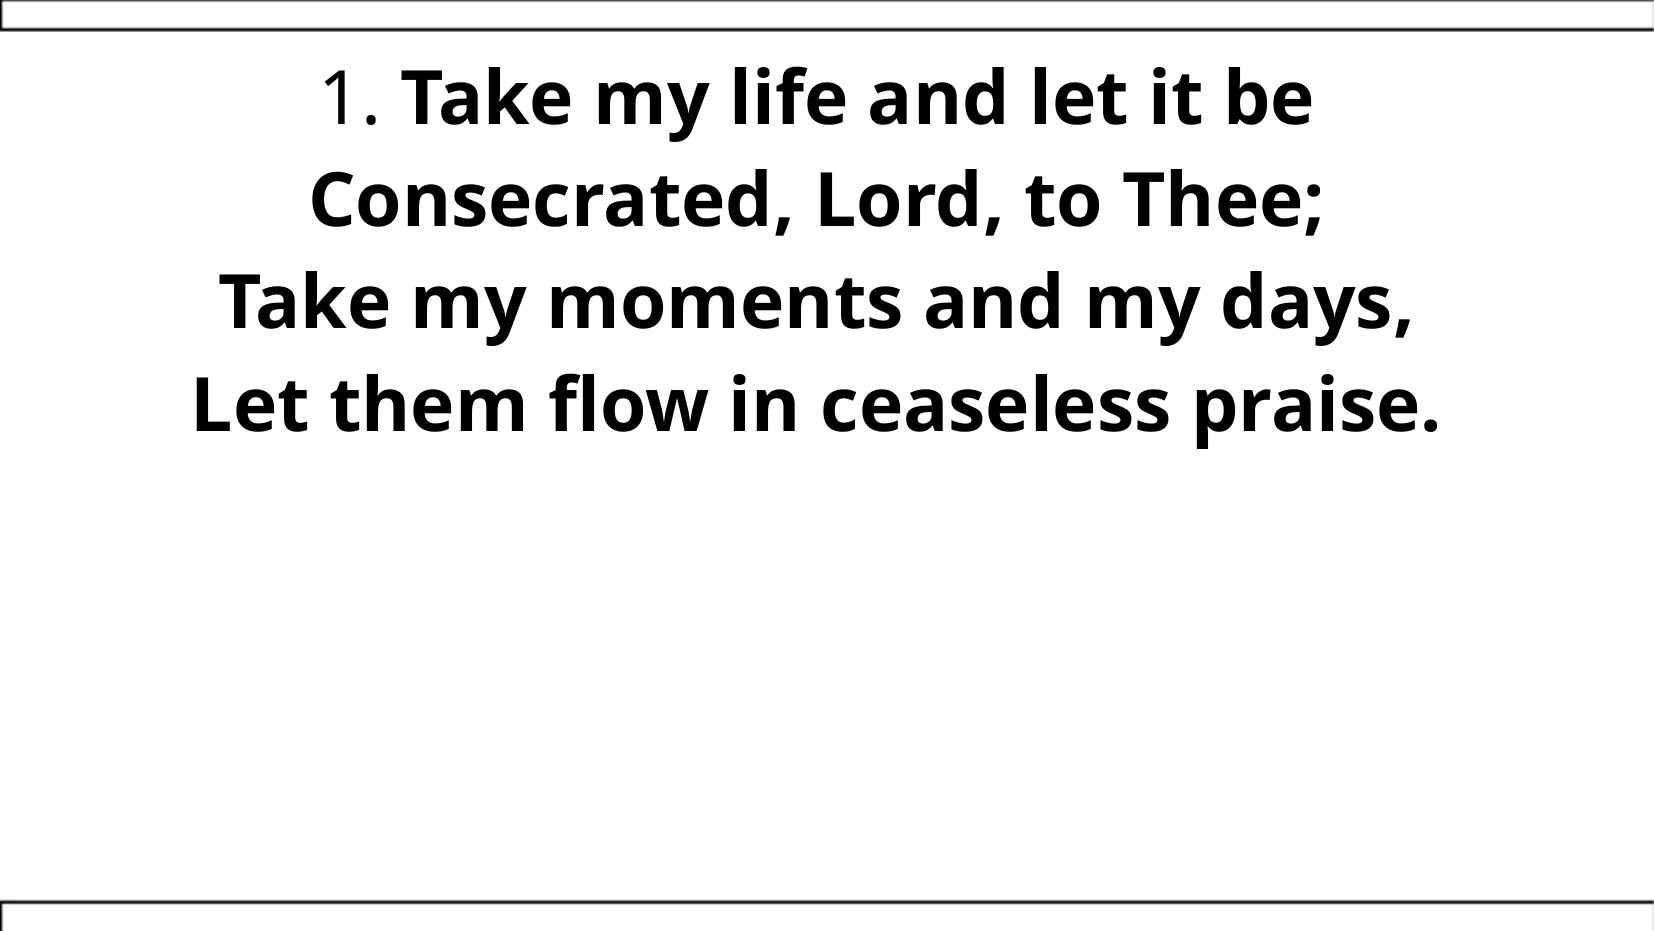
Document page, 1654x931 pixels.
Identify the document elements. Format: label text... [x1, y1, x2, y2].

picture [0, 0, 1654, 931]
text_box 1. Take my life and let it be Consecrated, Lord, to Thee; Take my moments and my days, Let them flow in ceaseless praise. [126, 36, 1507, 472]
